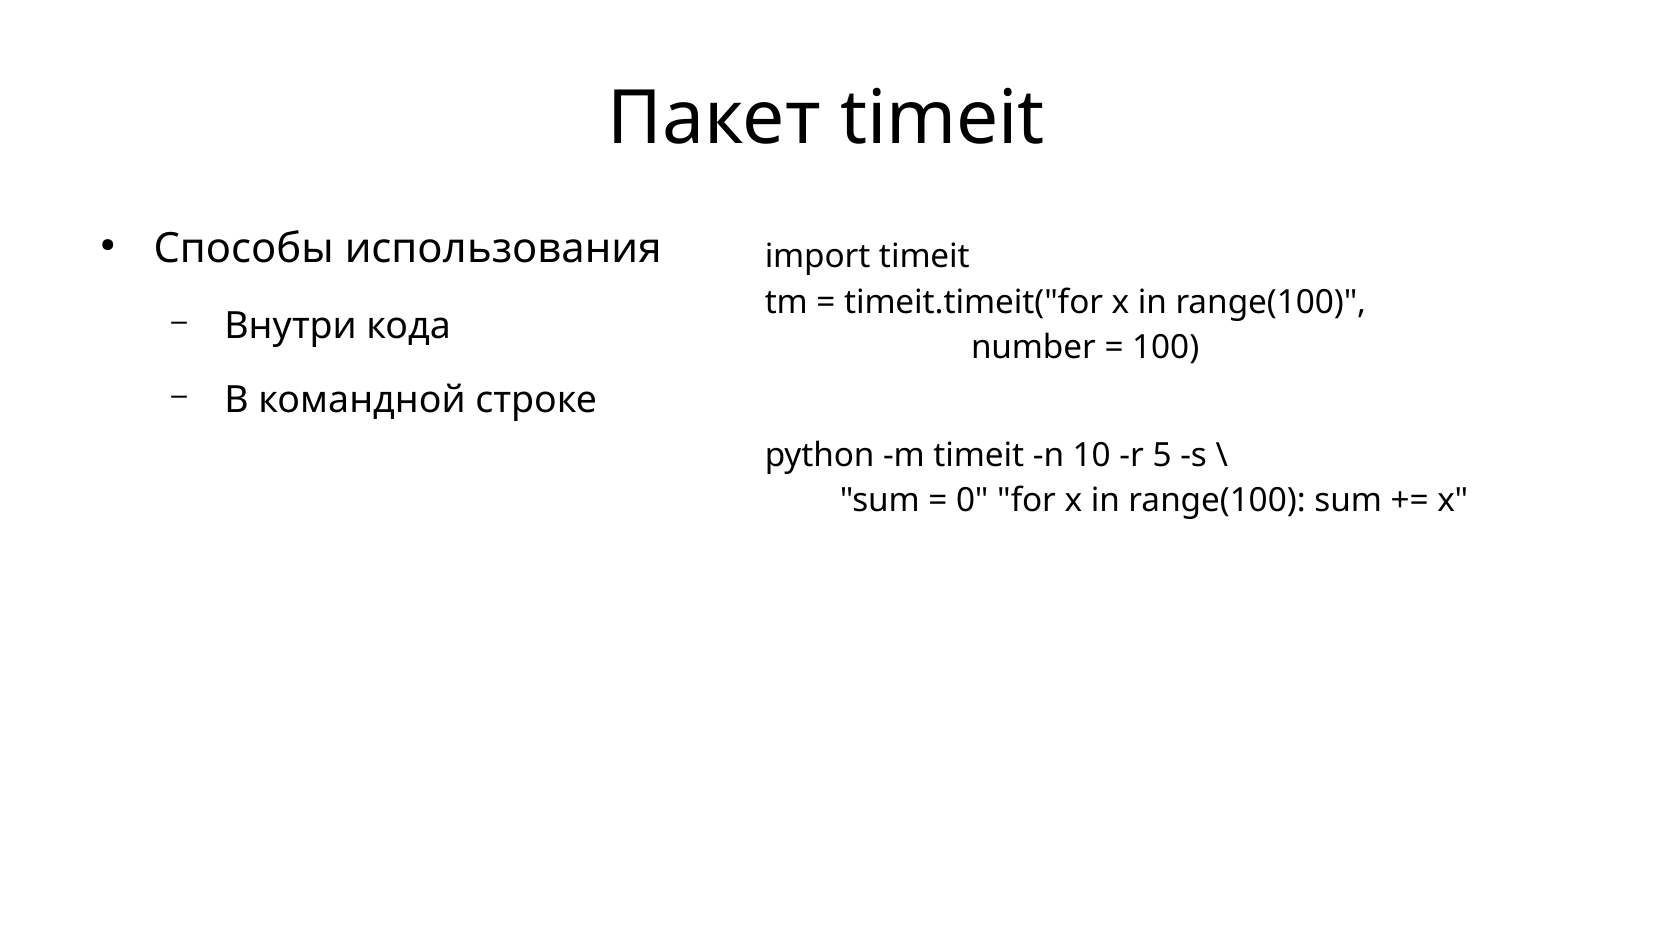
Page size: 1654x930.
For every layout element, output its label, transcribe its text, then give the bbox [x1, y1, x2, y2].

text_box import timeit tm = timeit.timeit("for x in range(100)", number = 100) [750, 225, 1613, 365]
text_box python -m timeit -n 10 -r 5 -s \ "sum = 0" "for x in range(100): sum += x" [750, 423, 1613, 521]
title Пакет timeit [82, 37, 1571, 193]
list Способы использования Внутри кода В командной строке [82, 217, 713, 757]
